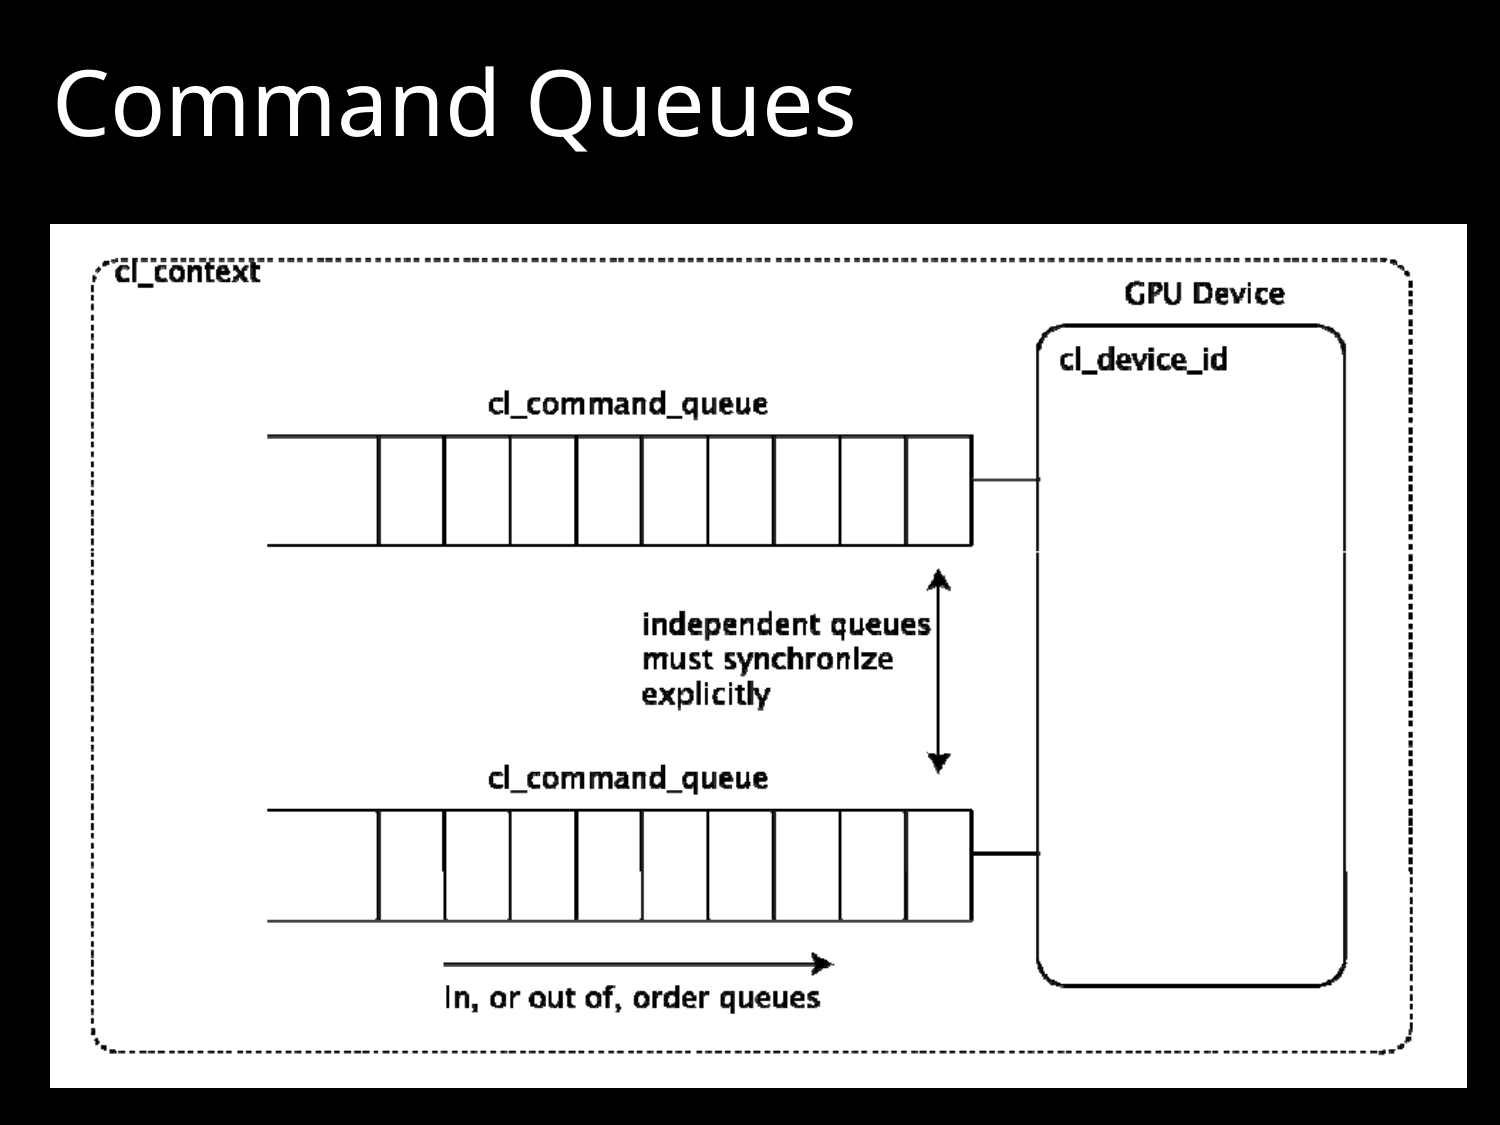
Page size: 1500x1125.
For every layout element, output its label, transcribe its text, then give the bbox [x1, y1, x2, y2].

text_box Command Queues [37, 24, 1463, 175]
picture [50, 224, 1467, 1088]
